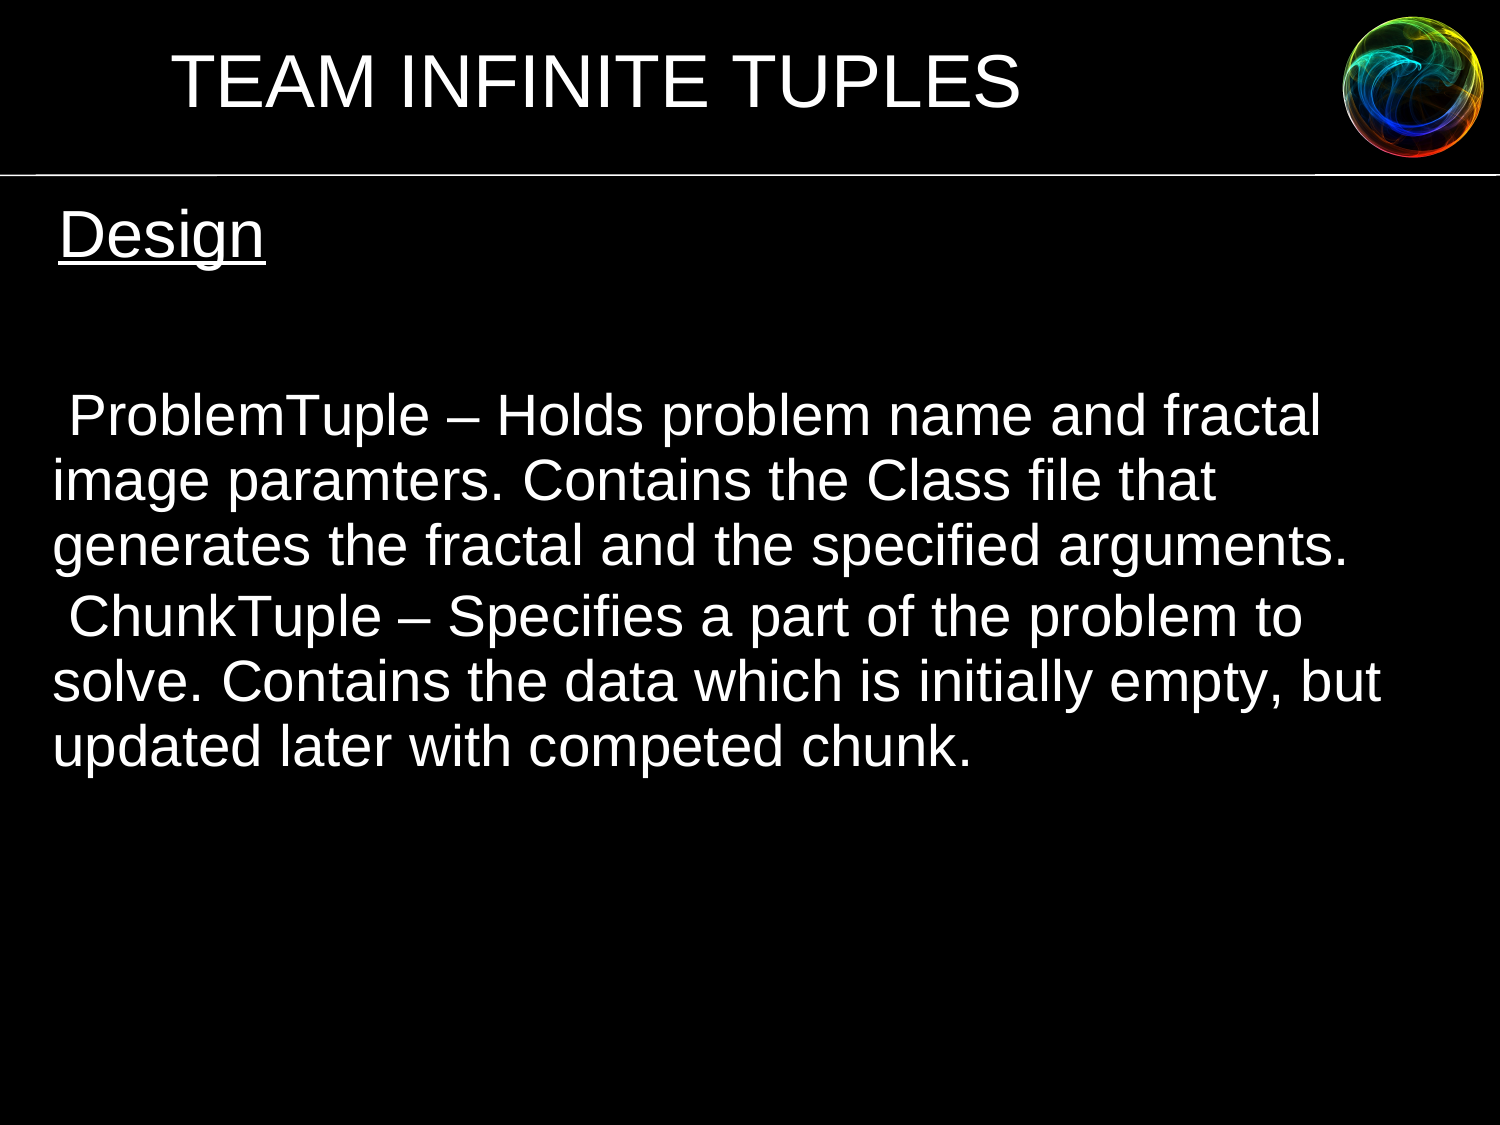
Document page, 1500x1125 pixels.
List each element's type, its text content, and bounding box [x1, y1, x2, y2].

text_box ProblemTuple – Holds problem name and fractal image paramters. Contains the Class file that generates the fractal and the specified arguments. ChunkTuple – Specifies a part of the problem to solve. Contains the data which is initially empty, but updated later with competed chunk. [37, 375, 1463, 1051]
text_box Design [37, 210, 301, 300]
picture [1325, 0, 1500, 174]
text_box TEAM INFINITE TUPLES [0, 37, 1188, 131]
